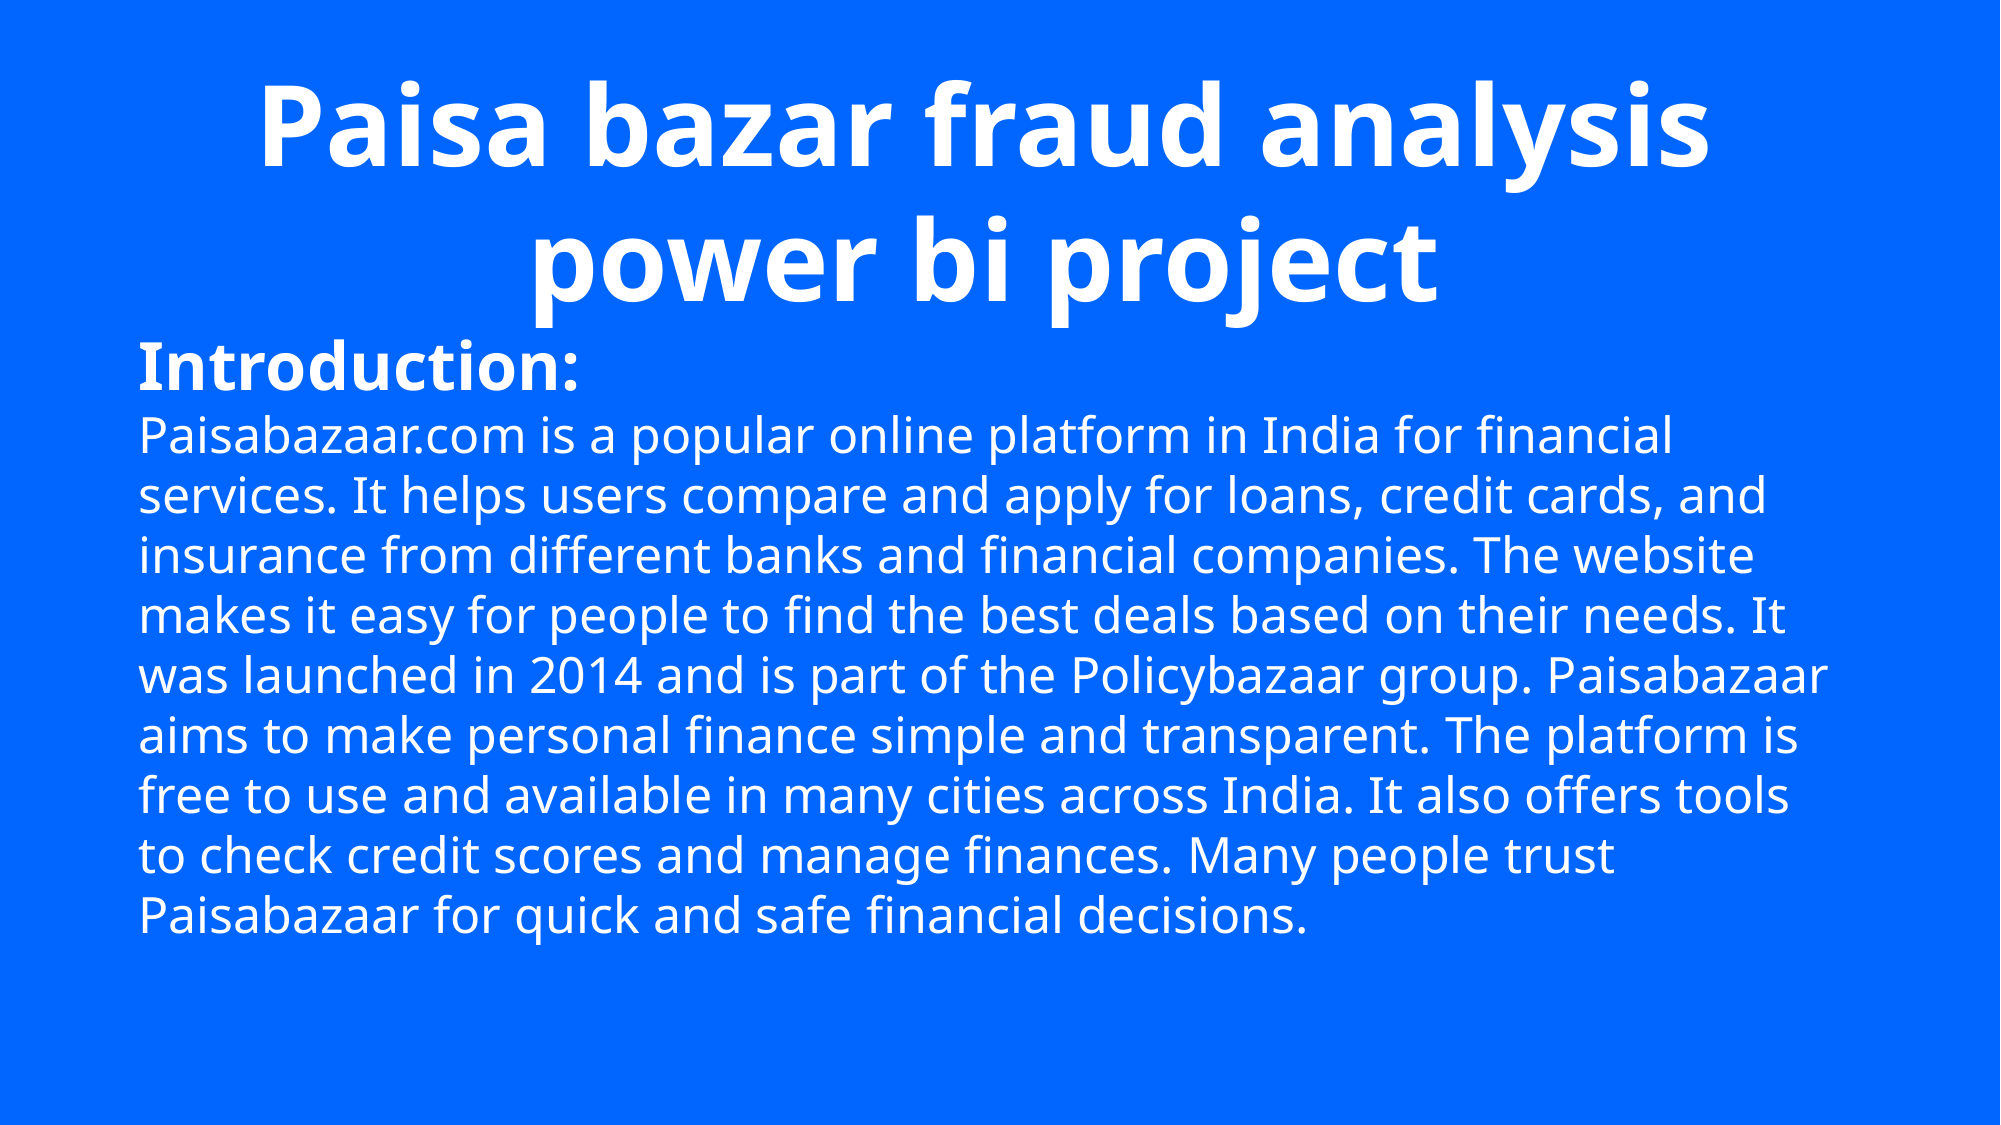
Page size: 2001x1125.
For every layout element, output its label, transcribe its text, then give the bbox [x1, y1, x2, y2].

text_box Paisa bazar fraud analysis power bi project Introduction: Paisabazaar.com is a popular online platform in India for financial services. It helps users compare and apply for loans, credit cards, and insurance from different banks and financial companies. The website makes it easy for people to find the best deals based on their needs. It was launched in 2014 and is part of the Policybazaar group. Paisabazaar aims to make personal finance simple and transparent. The platform is free to use and available in many cities across India. It also offers tools to check credit scores and manage finances. Many people trust Paisabazaar for quick and safe financial decisions. [123, 46, 1866, 960]
